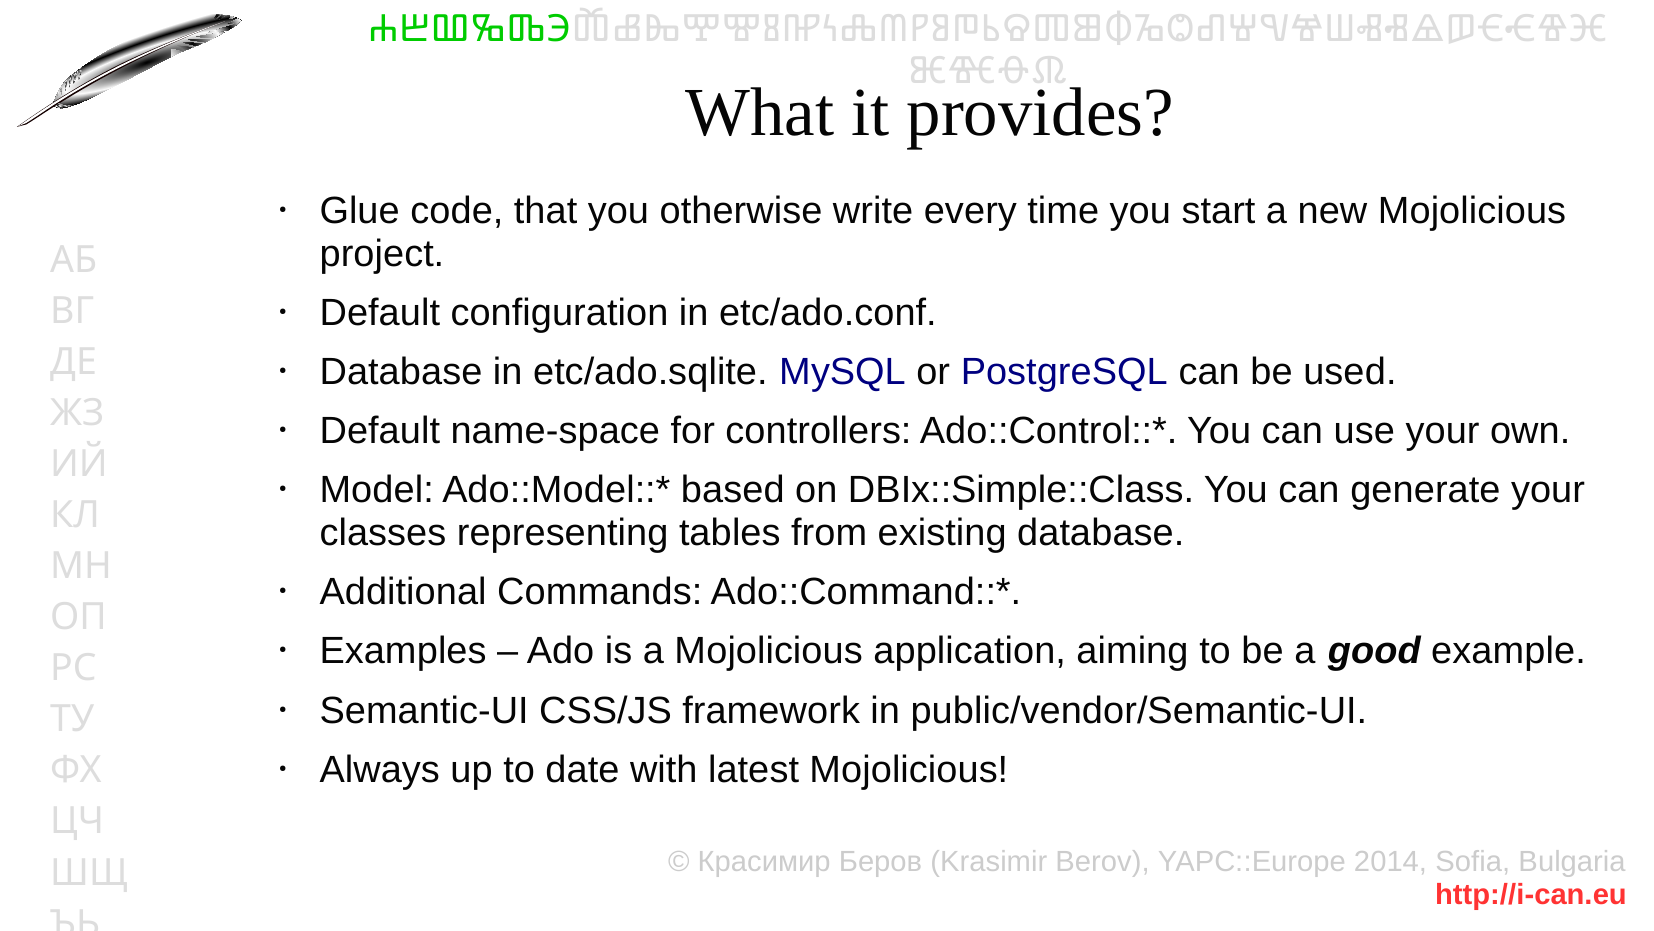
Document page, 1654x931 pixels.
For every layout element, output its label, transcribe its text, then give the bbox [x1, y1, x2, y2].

list Glue code, that you otherwise write every time you start a new Mojolicious project. Default configuration in etc/ado.conf. Database in etc/ado.sqlite. MySQL or PostgreSQL can be used. Default name-space for controllers: Ado::Control::*. You can use your own. Model: Ado::Model::* based on DBIx::Simple::Class. You can generate your classes representing tables from existing database. Additional Commands: Ado::Command::*. Examples – Ado is a Mojolicious application, aiming to be a good example. Semantic-UI CSS/JS framework in public/vendor/Semantic-UI. Always up to date with latest Mojolicious! [265, 188, 1595, 827]
title What it provides? [265, 35, 1595, 188]
